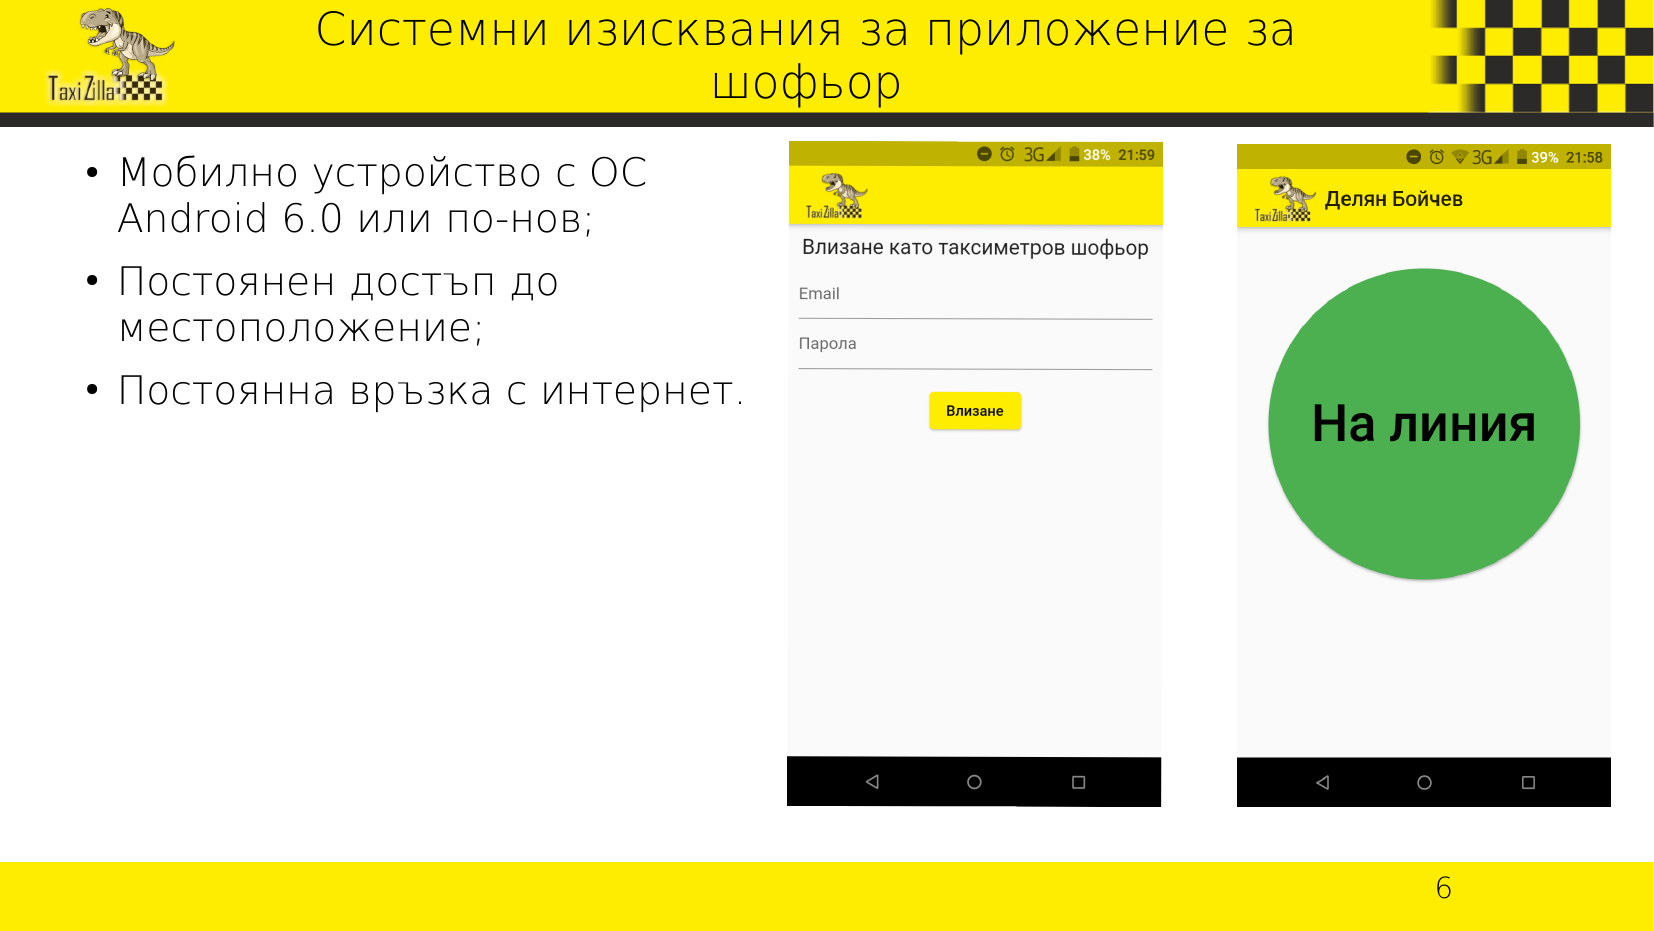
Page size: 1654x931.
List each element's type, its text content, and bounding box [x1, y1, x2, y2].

list Мобилно устройство с ОС Android 6.0 или по-нов; Постоянен достъп до местоположение; Постоянна връзка с интернет. [75, 150, 751, 451]
title Системни изисквания за приложение за шофьор [225, 0, 1388, 113]
picture [0, 0, 1654, 931]
